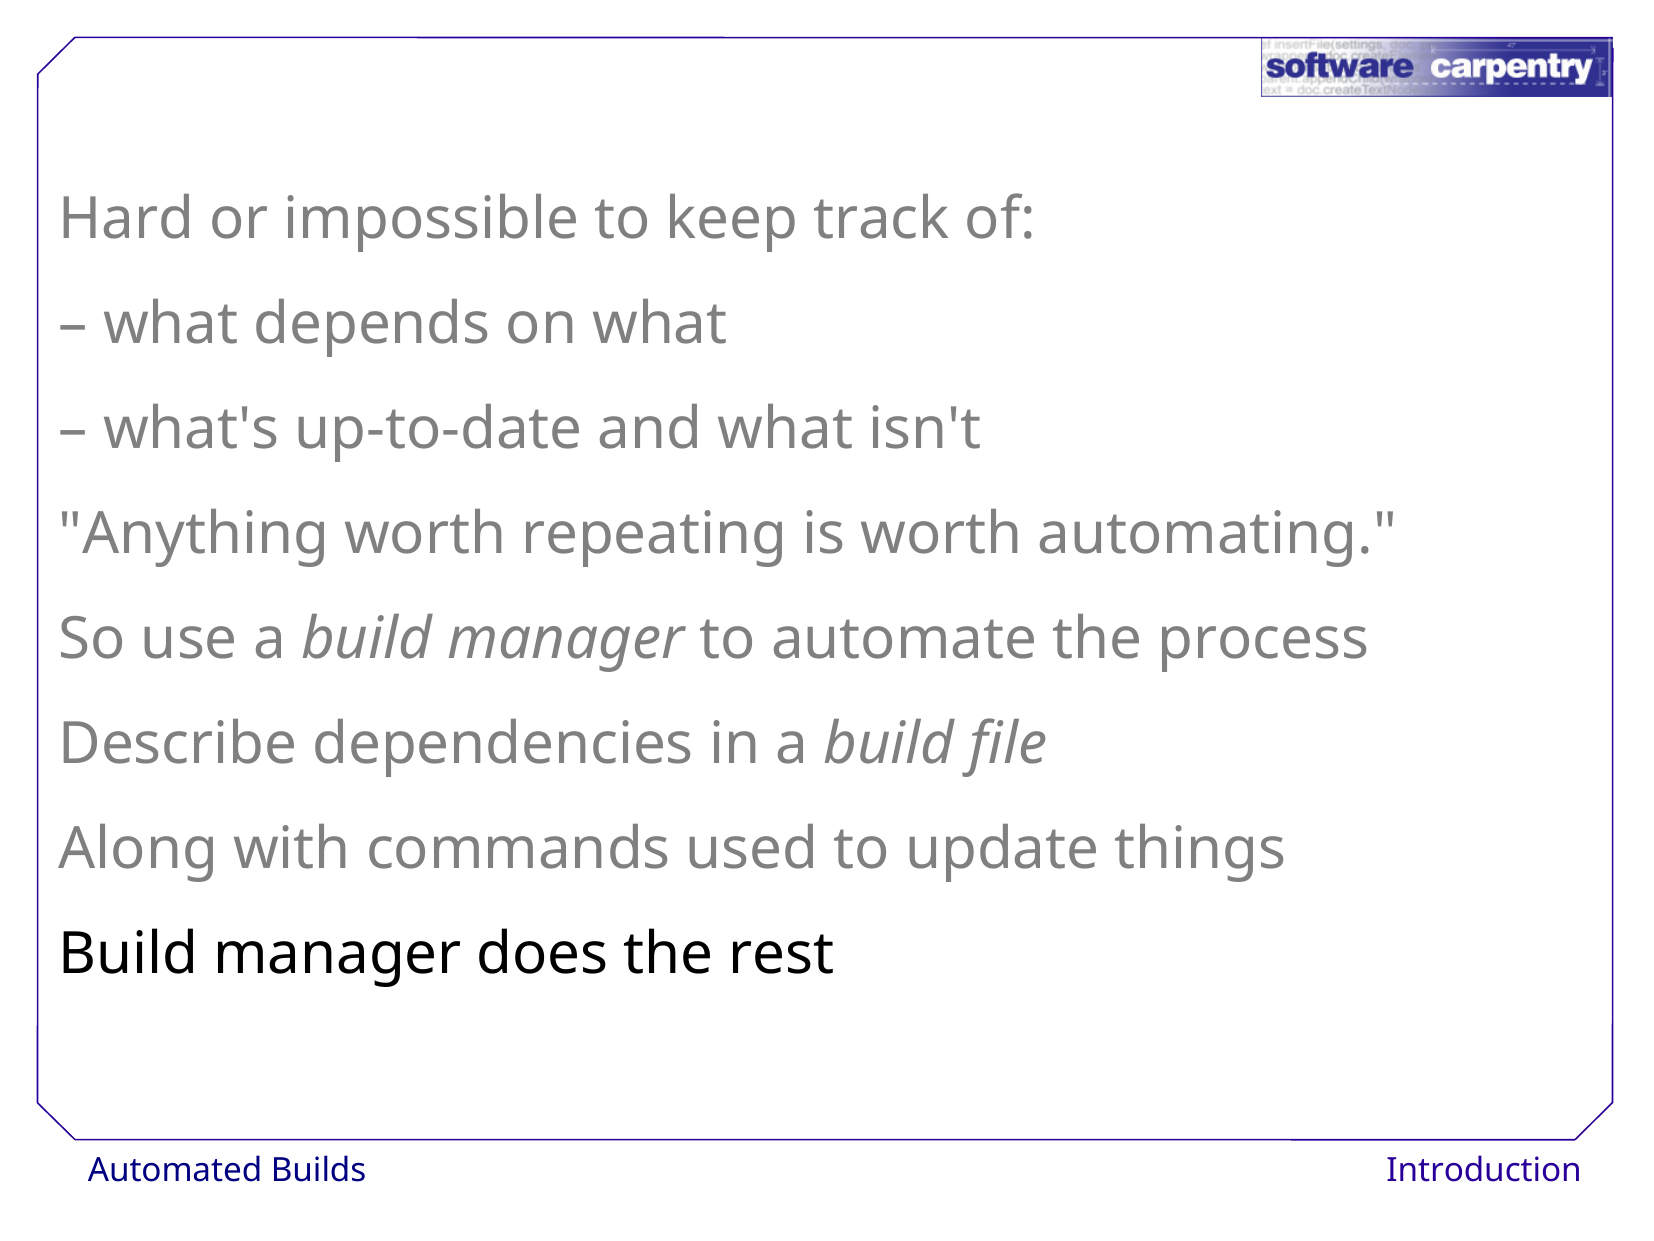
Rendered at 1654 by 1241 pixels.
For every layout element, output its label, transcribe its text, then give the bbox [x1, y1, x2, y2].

text_box Hard or impossible to keep track of: – what depends on what – what's up-to-date and what isn't "Anything worth repeating is worth automating." So use a build manager to automate the process Describe dependencies in a build file Along with commands used to update things Build manager does the rest [43, 137, 1563, 993]
picture [1261, 39, 1613, 97]
